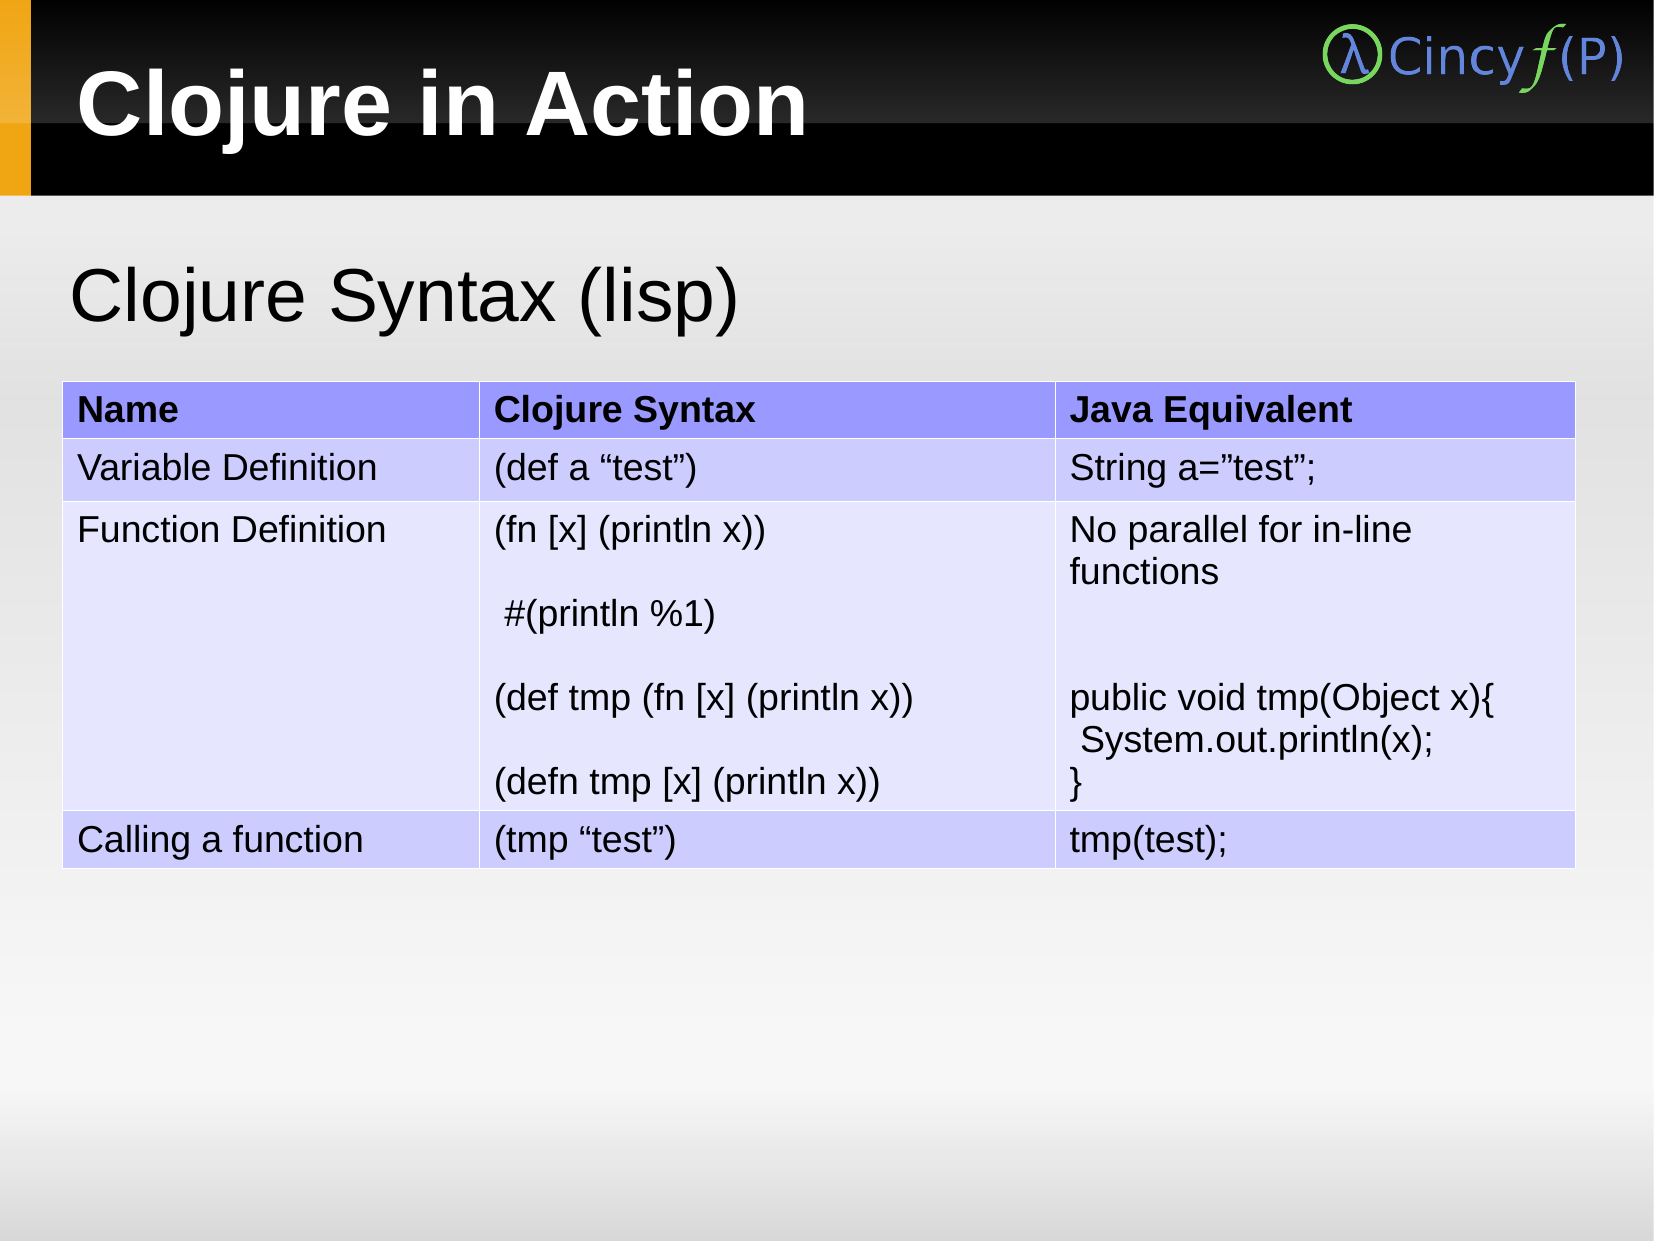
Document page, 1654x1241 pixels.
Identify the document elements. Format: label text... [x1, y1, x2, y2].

table_cell Variable Definition [63, 439, 479, 501]
title Clojure in Action [76, 0, 1565, 208]
table_header Name [63, 382, 479, 438]
picture [0, 0, 1654, 1241]
table_header Clojure Syntax [480, 382, 1055, 438]
list Clojure Syntax (lisp) [69, 253, 1263, 376]
table_cell No parallel for in-line functions public void tmp(Object x){ System.out.println(x); } [1056, 502, 1575, 810]
table_cell (fn [x] (println x)) #(println %1) (def tmp (fn [x] (println x)) (defn tmp [x] (println x)) [480, 502, 1055, 810]
table_cell Function Definition [63, 502, 479, 810]
table_cell (def a “test”) [480, 439, 1055, 501]
table_cell (tmp “test”) [480, 811, 1055, 868]
table_cell String a=”test”; [1056, 439, 1575, 501]
table_cell tmp(test); [1056, 811, 1575, 868]
table_header Java Equivalent [1056, 382, 1575, 438]
table_cell Calling a function [63, 811, 479, 868]
